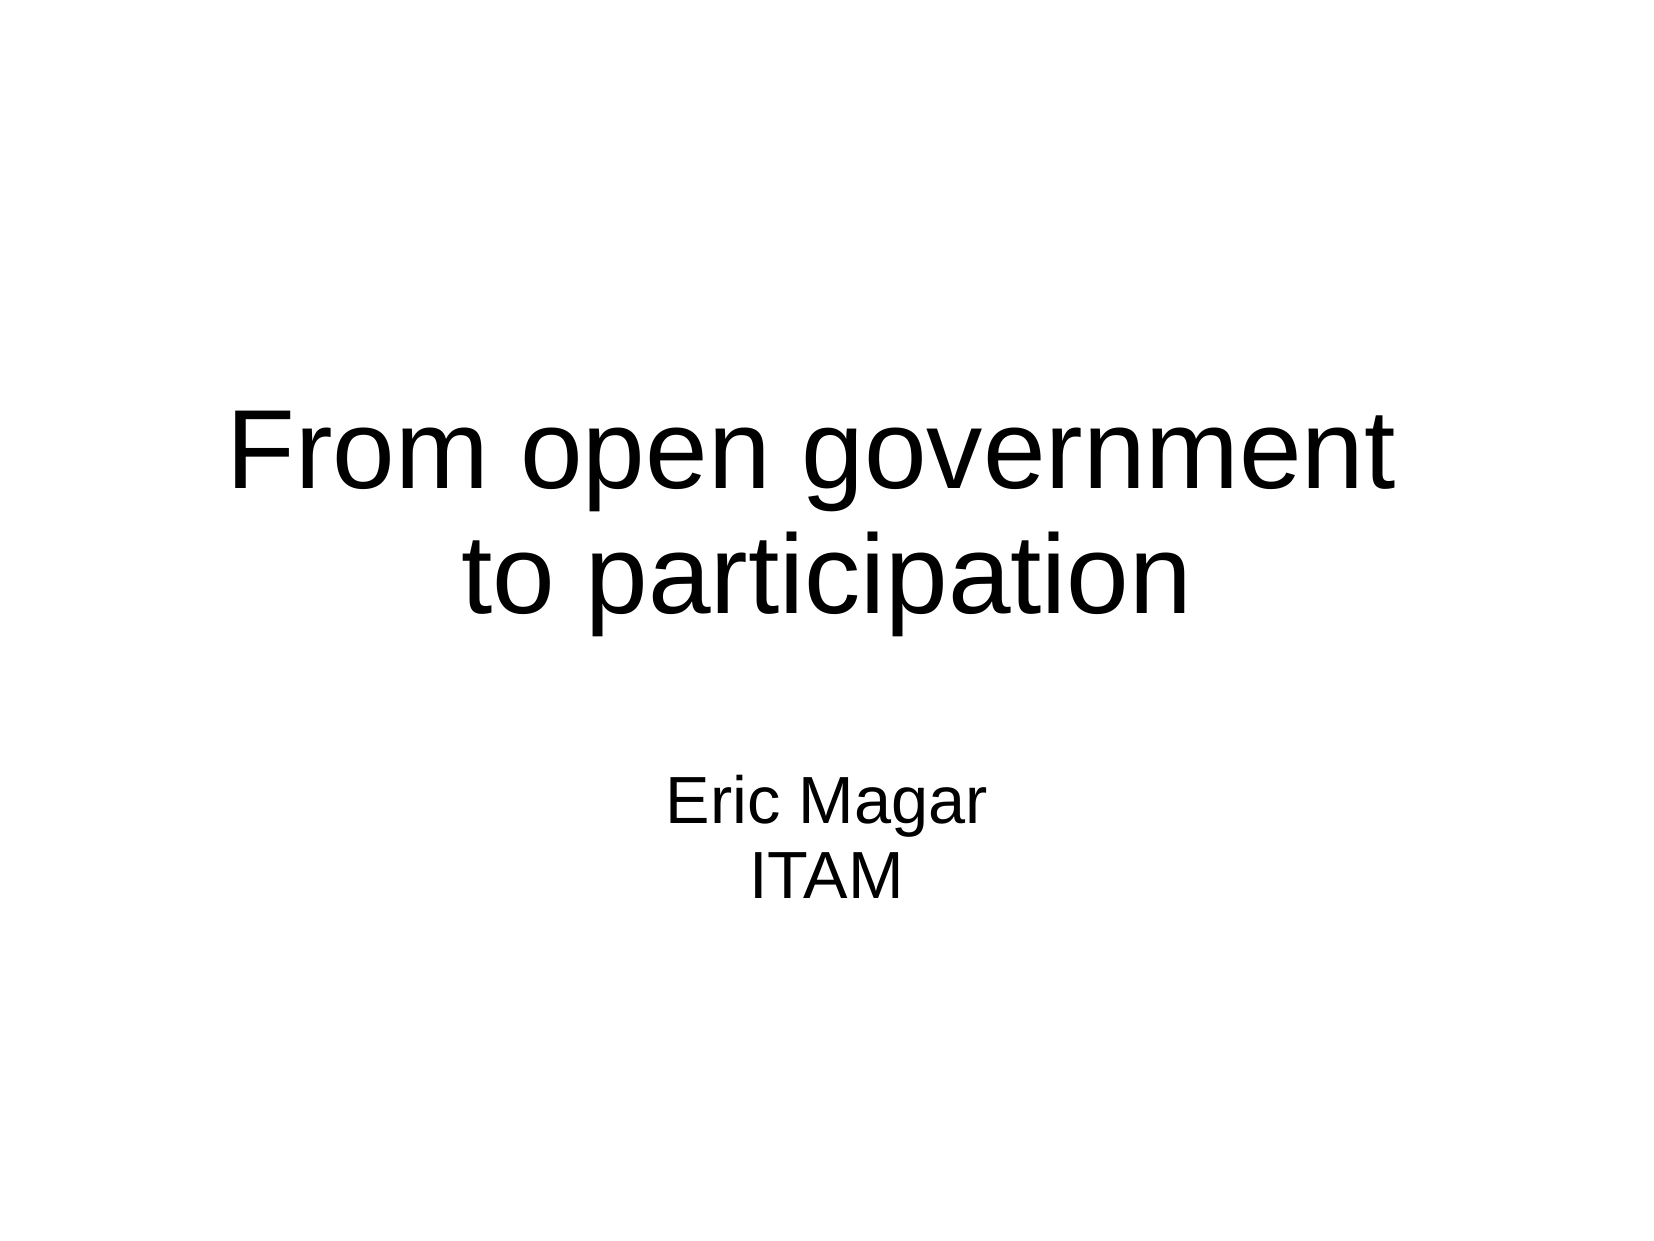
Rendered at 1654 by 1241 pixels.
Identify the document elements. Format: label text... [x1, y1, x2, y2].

subtitle From open government to participation Eric Magar ITAM [82, 290, 1571, 1010]
